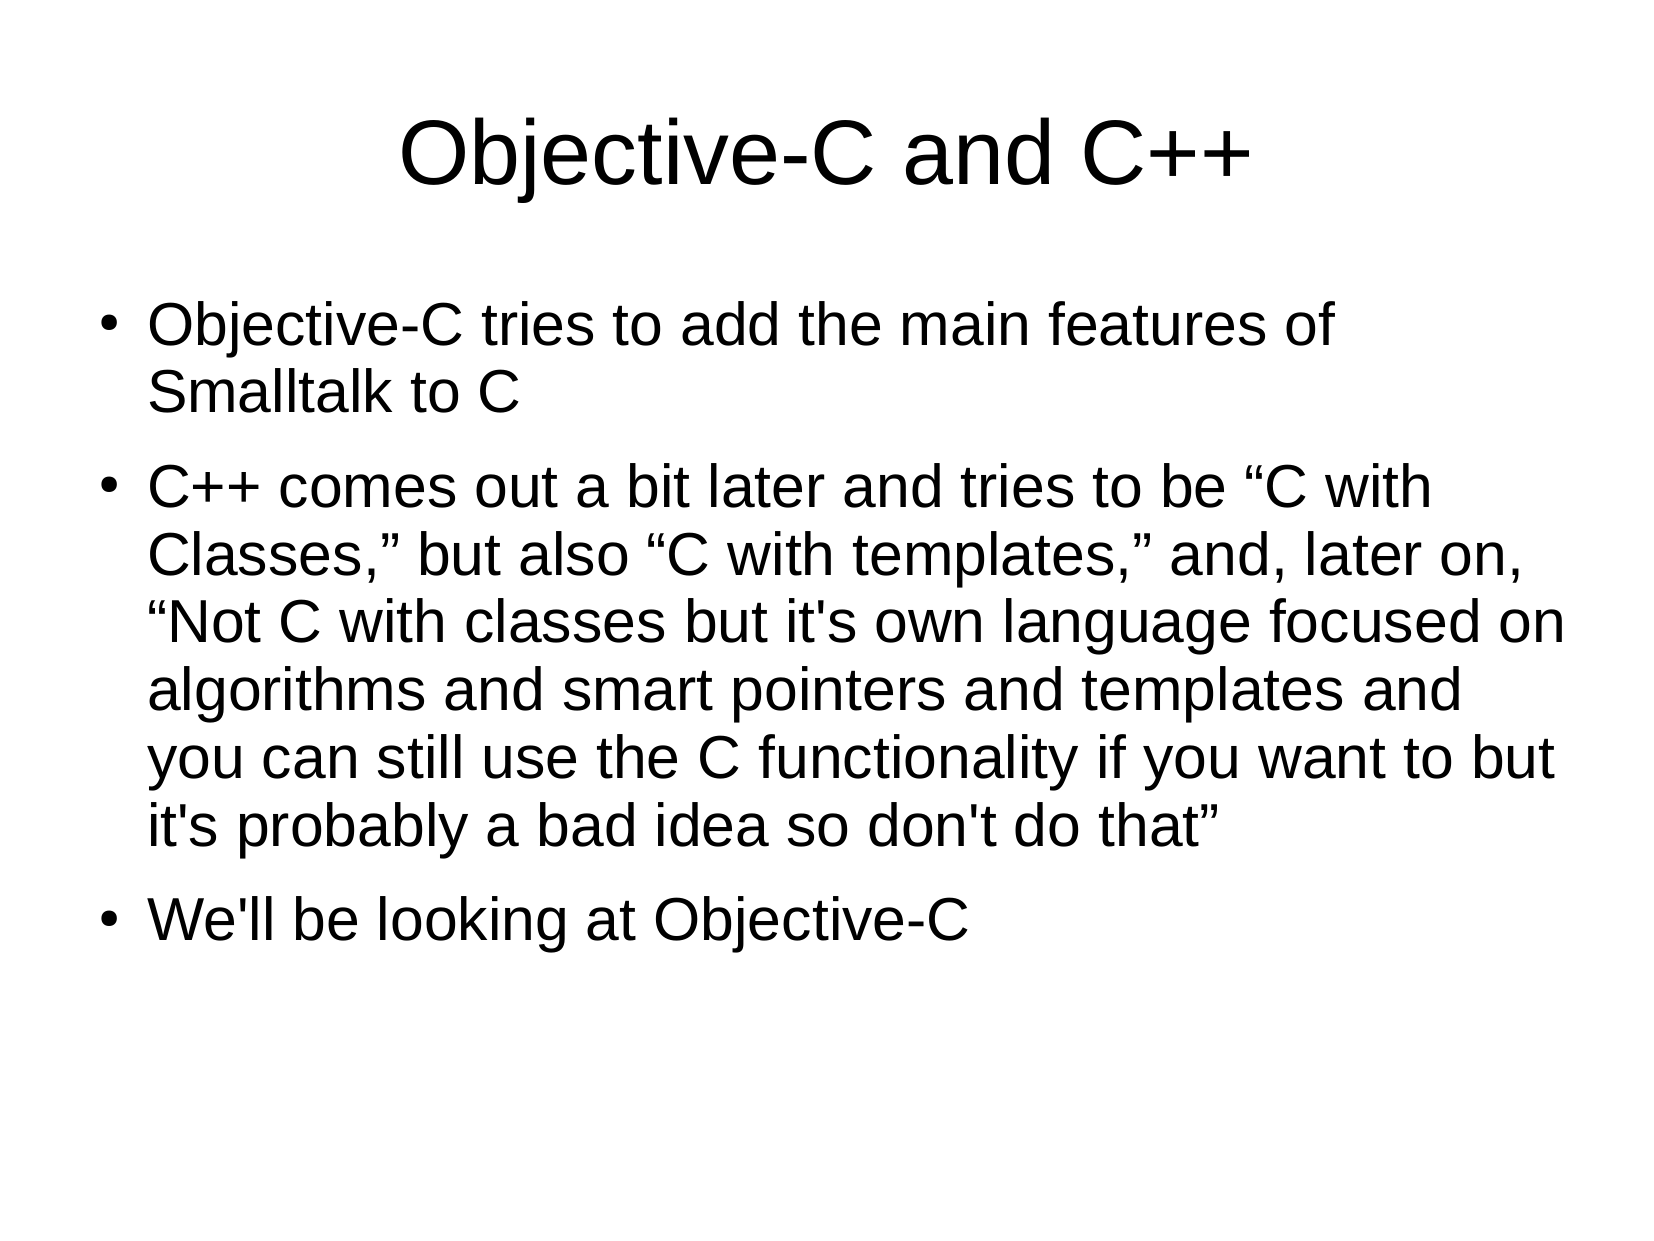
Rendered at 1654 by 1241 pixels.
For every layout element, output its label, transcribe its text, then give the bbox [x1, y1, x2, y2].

list Objective-C tries to add the main features of Smalltalk to C C++ comes out a bit later and tries to be “C with Classes,” but also “C with templates,” and, later on, “Not C with classes but it's own language focused on algorithms and smart pointers and templates and you can still use the C functionality if you want to but it's probably a bad idea so don't do that” We'll be looking at Objective-C [82, 290, 1571, 1010]
title Objective-C and C++ [82, 49, 1571, 257]
